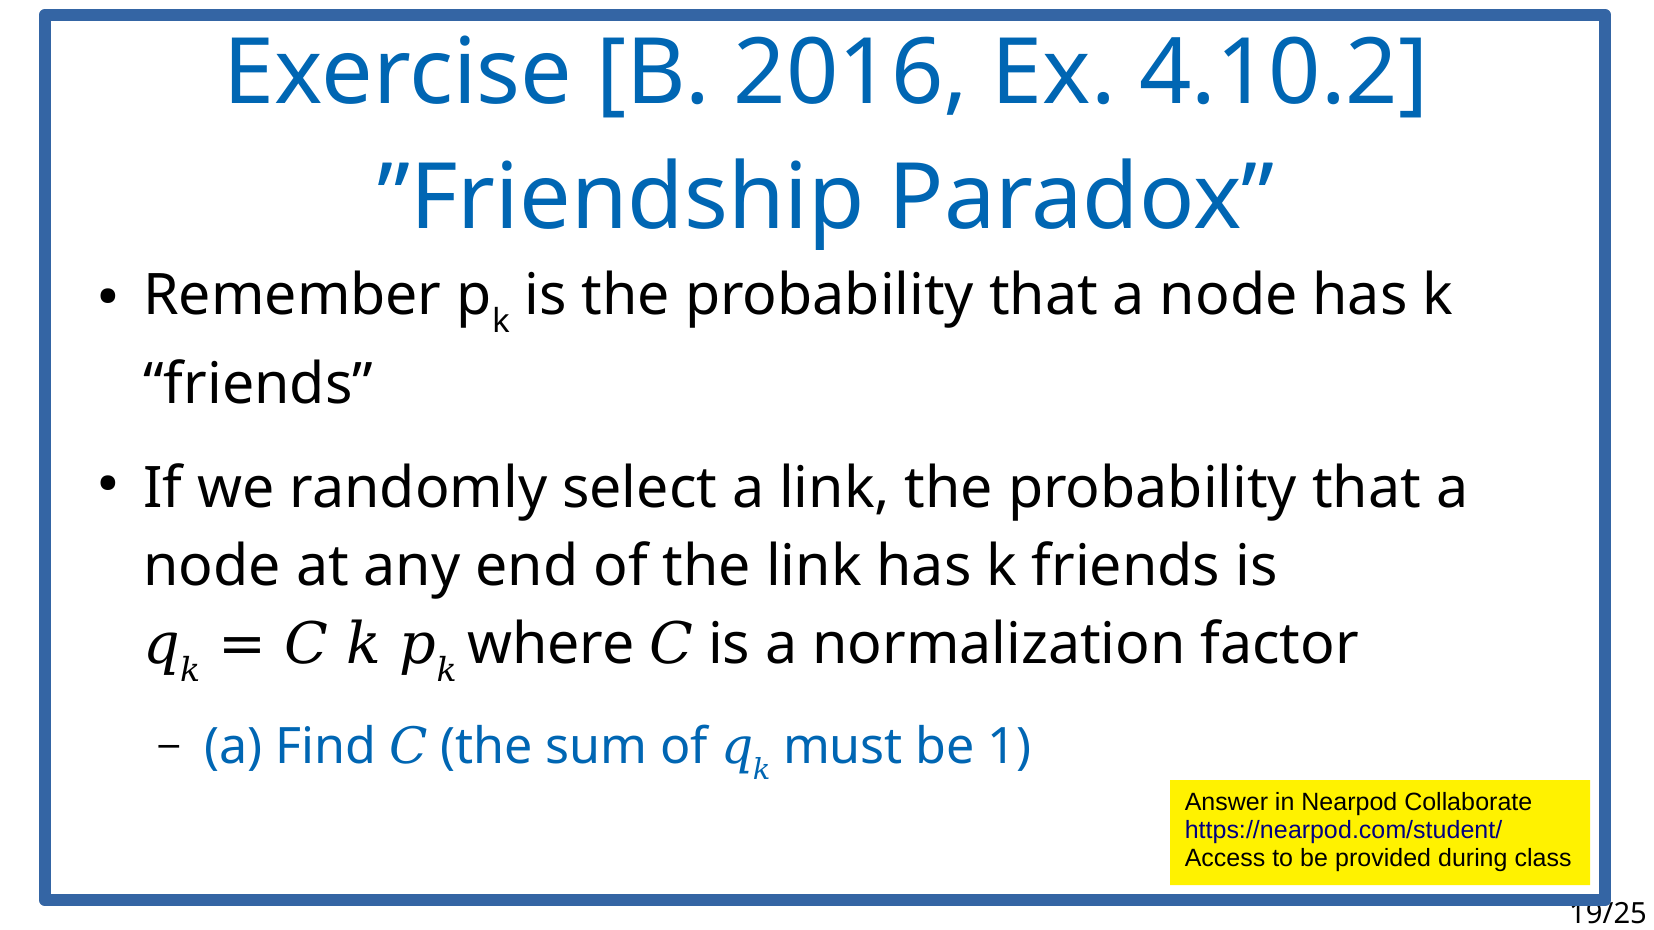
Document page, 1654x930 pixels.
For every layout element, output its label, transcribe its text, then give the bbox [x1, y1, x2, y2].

title Exercise [B. 2016, Ex. 4.10.2] ”Friendship Paradox” [82, 21, 1571, 243]
list Remember pk is the probability that a node has k “friends” If we randomly select a link, the probability that a node at any end of the link has k friends is qk = C k pk where C is a normalization factor (a) Find C (the sum of qk must be 1) [82, 252, 1571, 793]
text_box Answer in Nearpod Collaboratehttps://nearpod.com/student/ Access to be provided during class [1170, 780, 1591, 886]
